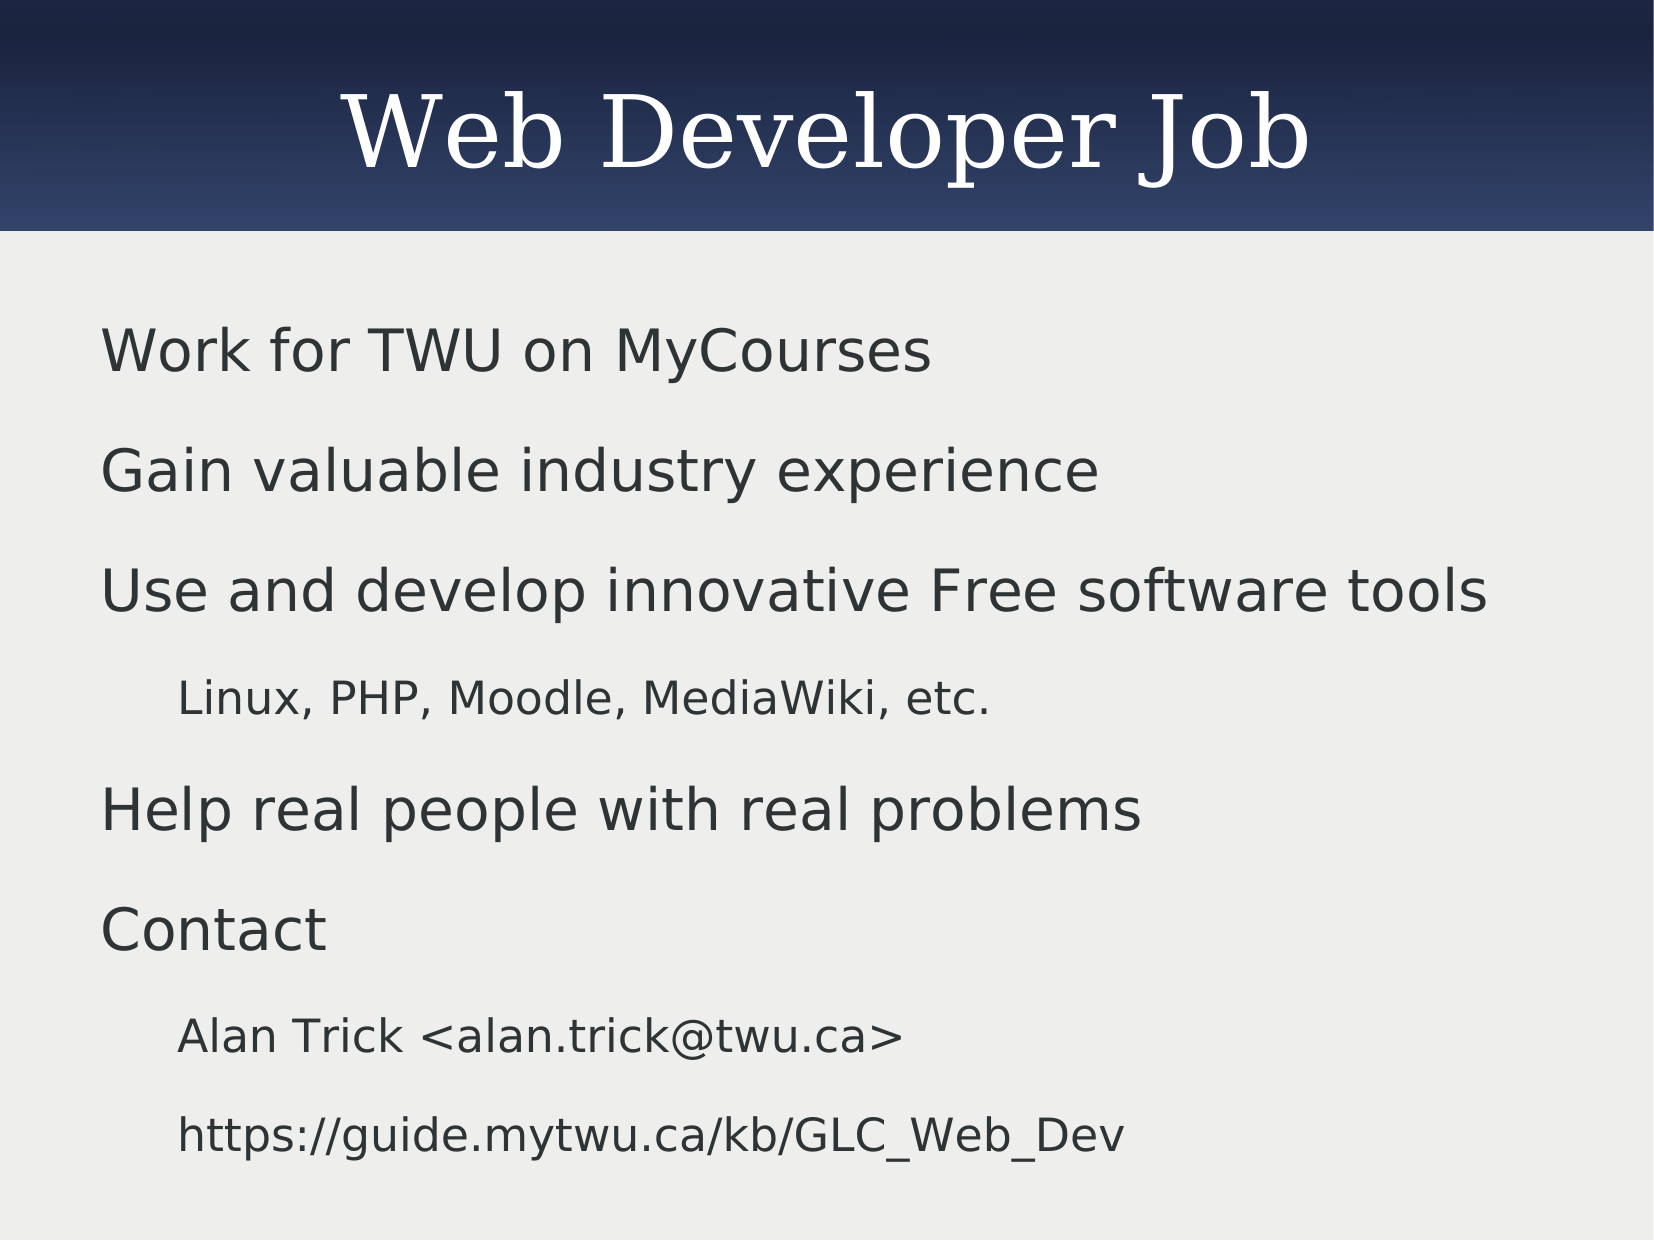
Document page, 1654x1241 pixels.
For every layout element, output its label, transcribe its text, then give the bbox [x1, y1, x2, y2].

list Work for TWU on MyCourses Gain valuable industry experience Use and develop innovative Free software tools Linux, PHP, Moodle, MediaWiki, etc. Help real people with real problems Contact Alan Trick <alan.trick@twu.ca> https://guide.mytwu.ca/kb/GLC_Web_Dev [82, 290, 1571, 1135]
title Web Developer Job [82, 29, 1571, 237]
picture [0, 0, 1654, 231]
